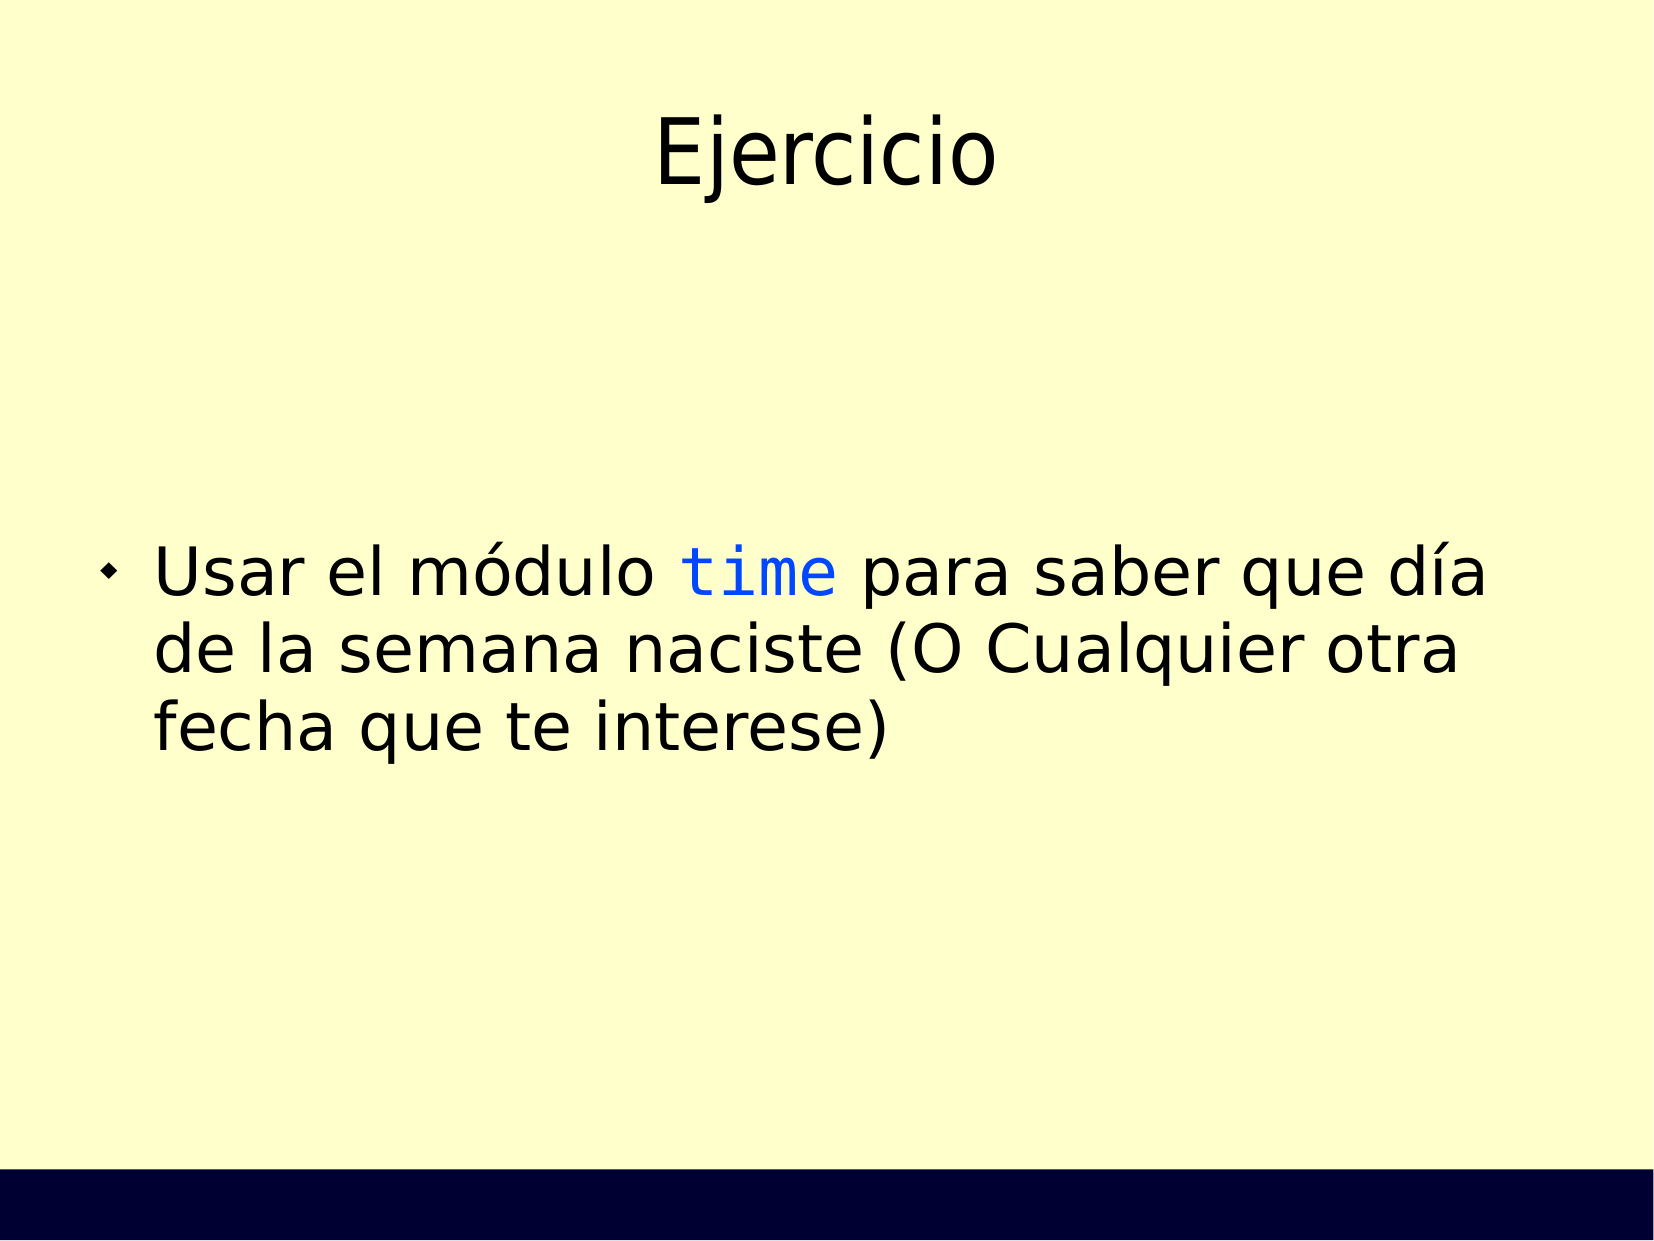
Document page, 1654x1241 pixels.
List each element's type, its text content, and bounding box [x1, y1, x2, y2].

title Ejercicio [82, 49, 1571, 257]
list Usar el módulo time para saber que día de la semana naciste (O Cualquier otra fecha que te interese) [82, 290, 1538, 1010]
